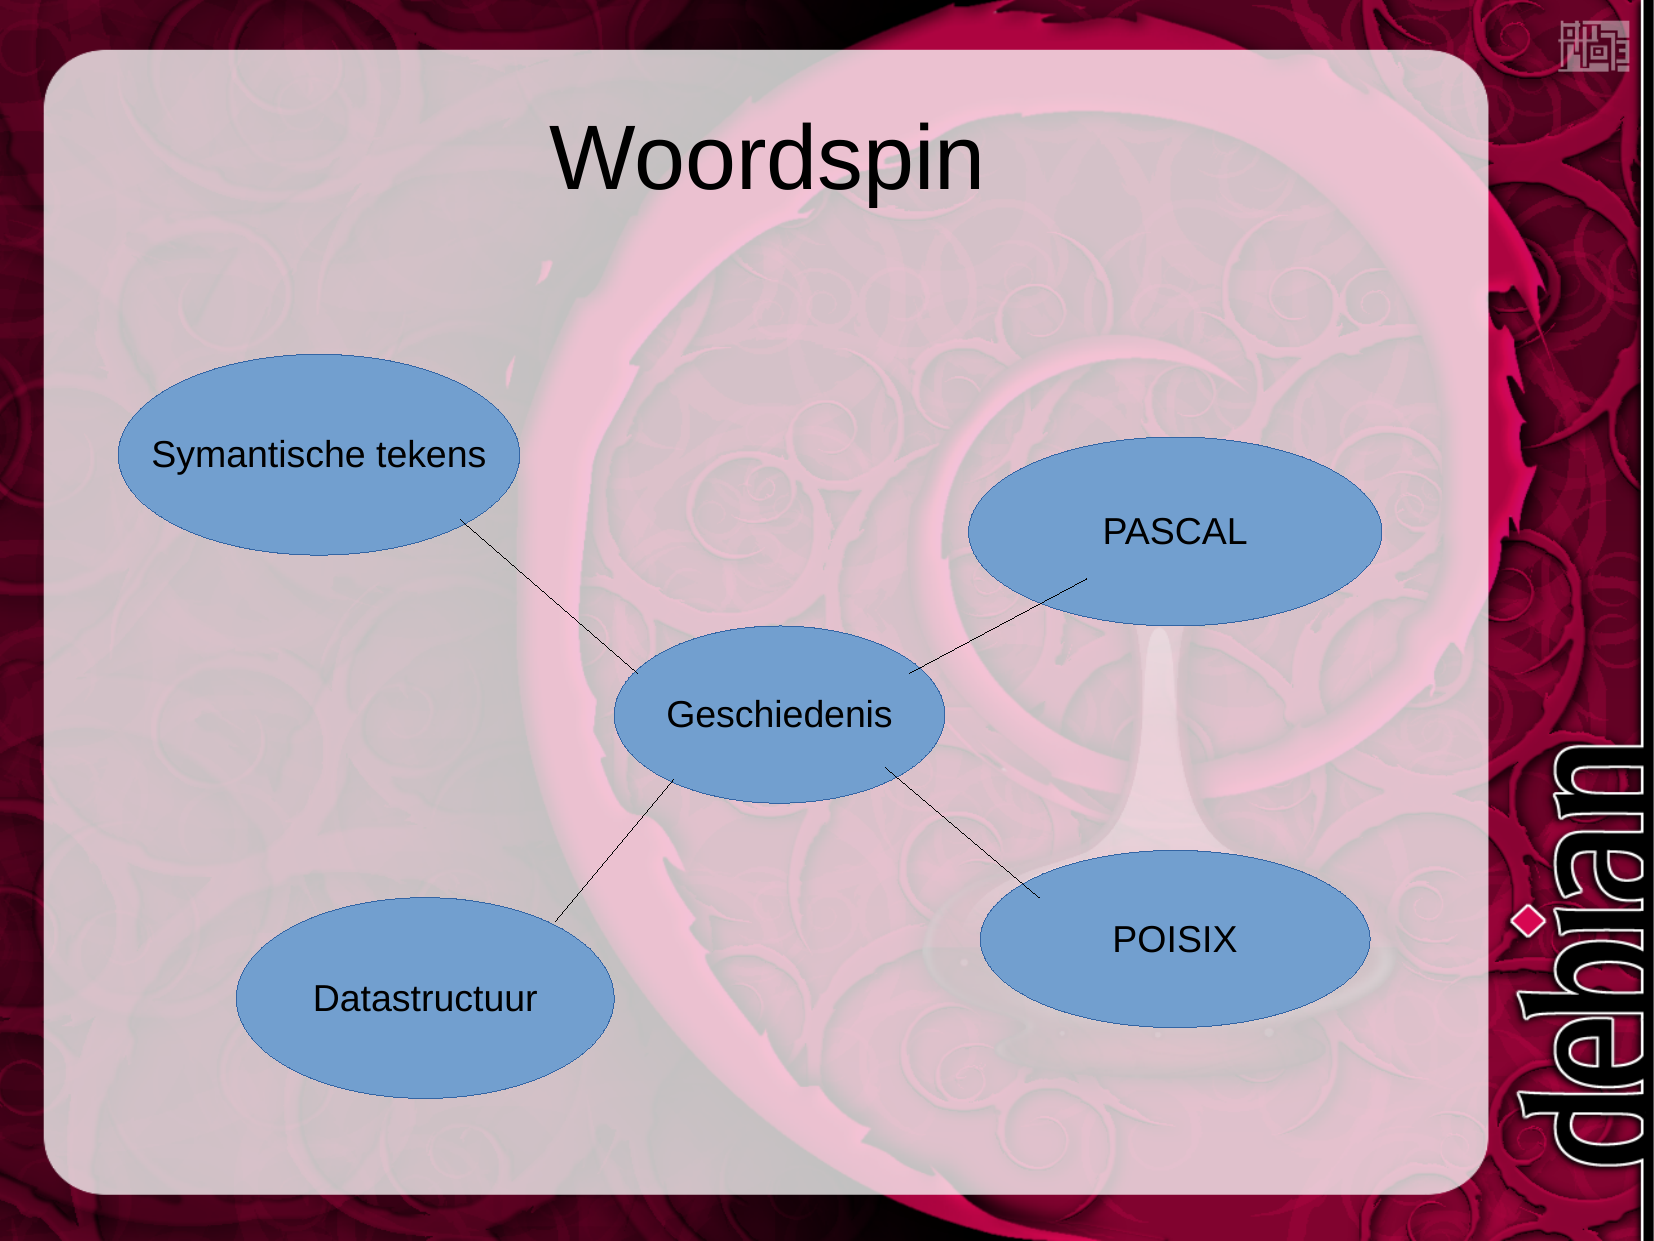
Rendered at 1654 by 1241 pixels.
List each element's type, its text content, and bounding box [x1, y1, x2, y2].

text_box Datastructuur [236, 897, 615, 1099]
text_box Symantische tekens [118, 354, 520, 556]
text_box Geschiedenis [614, 625, 945, 804]
text_box PASCAL [968, 437, 1382, 626]
title Woordspin [59, 49, 1477, 257]
picture [0, 0, 1654, 1241]
text_box POISIX [980, 850, 1371, 1028]
